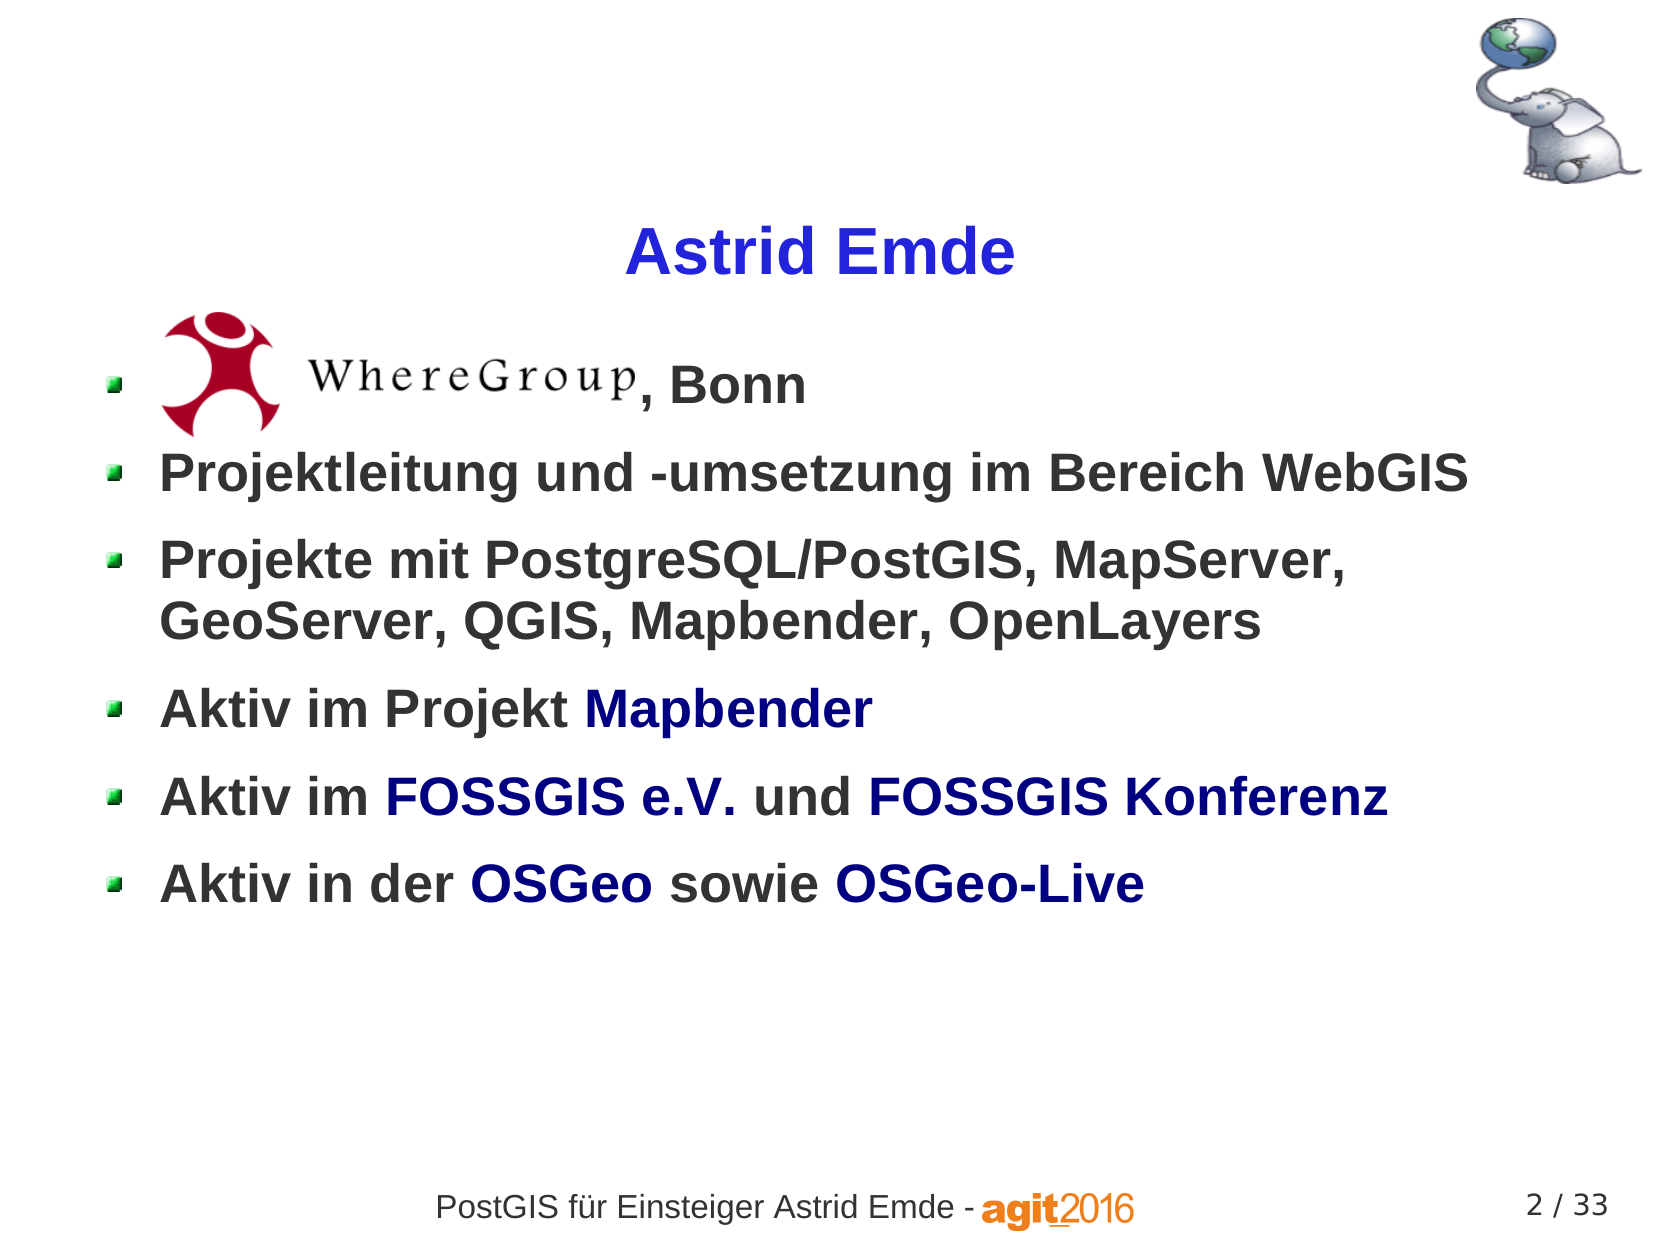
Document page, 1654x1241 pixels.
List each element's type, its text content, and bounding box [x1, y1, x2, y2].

picture [161, 312, 635, 437]
picture [981, 1192, 1135, 1232]
list , Bonn Projektleitung und -umsetzung im Bereich WebGIS Projekte mit PostgreSQL/PostGIS, MapServer, GeoServer, QGIS, Mapbender, OpenLayers Aktiv im Projekt Mapbender Aktiv im FOSSGIS e.V. und FOSSGIS Konferenz Aktiv in der OSGeo sowie OSGeo-Live [88, 354, 1577, 1173]
picture [1476, 18, 1642, 184]
title Astrid Emde [76, 177, 1565, 325]
